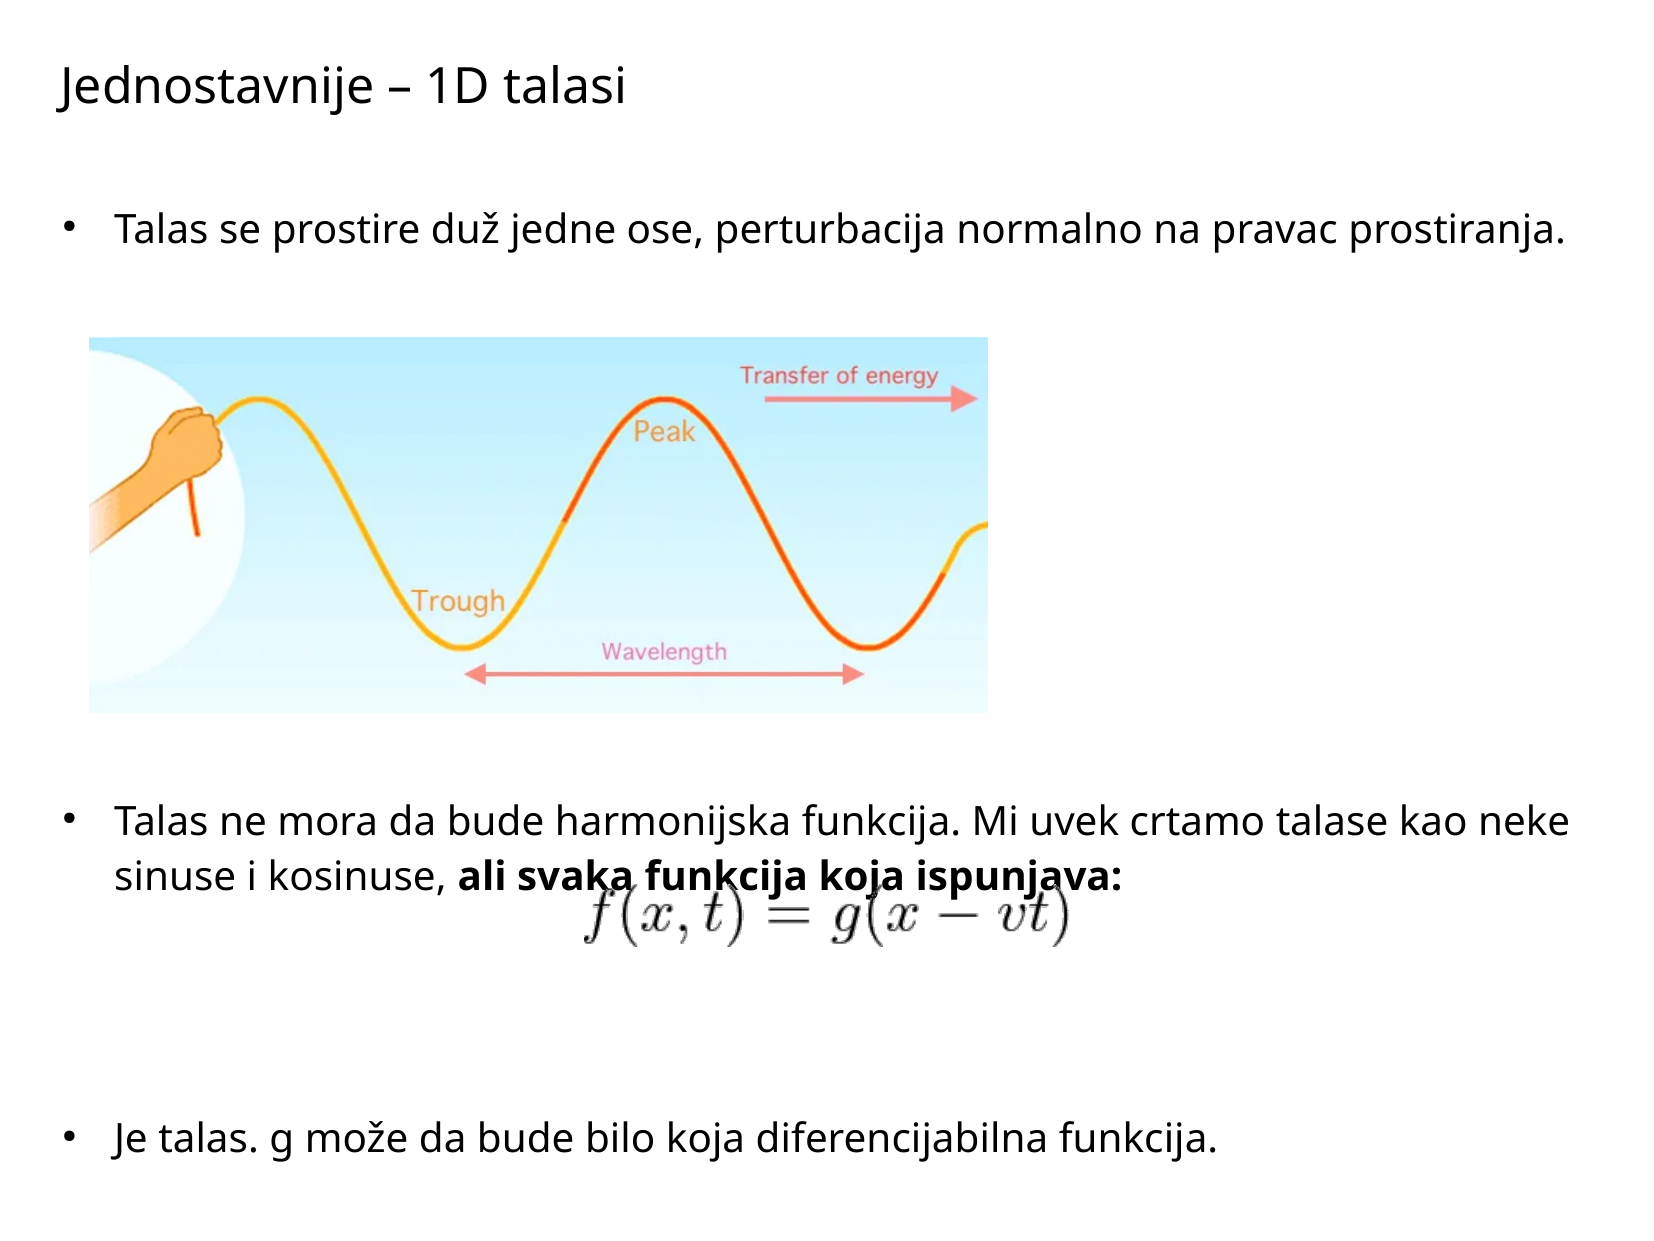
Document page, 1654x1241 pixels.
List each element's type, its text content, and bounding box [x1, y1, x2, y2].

picture [89, 337, 988, 713]
picture [584, 884, 1069, 947]
list Talas se prostire duž jedne ose, perturbacija normalno na pravac prostiranja. Talas ne mora da bude harmonijska funkcija. Mi uvek crtamo talase kao neke sinuse i kosinuse, ali svaka funkcija koja ispunjava: Je talas. g može da bude bilo koja diferencijabilna funkcija. [45, 199, 1635, 1173]
title Jednostavnije – 1D talasi [59, 17, 1648, 150]
